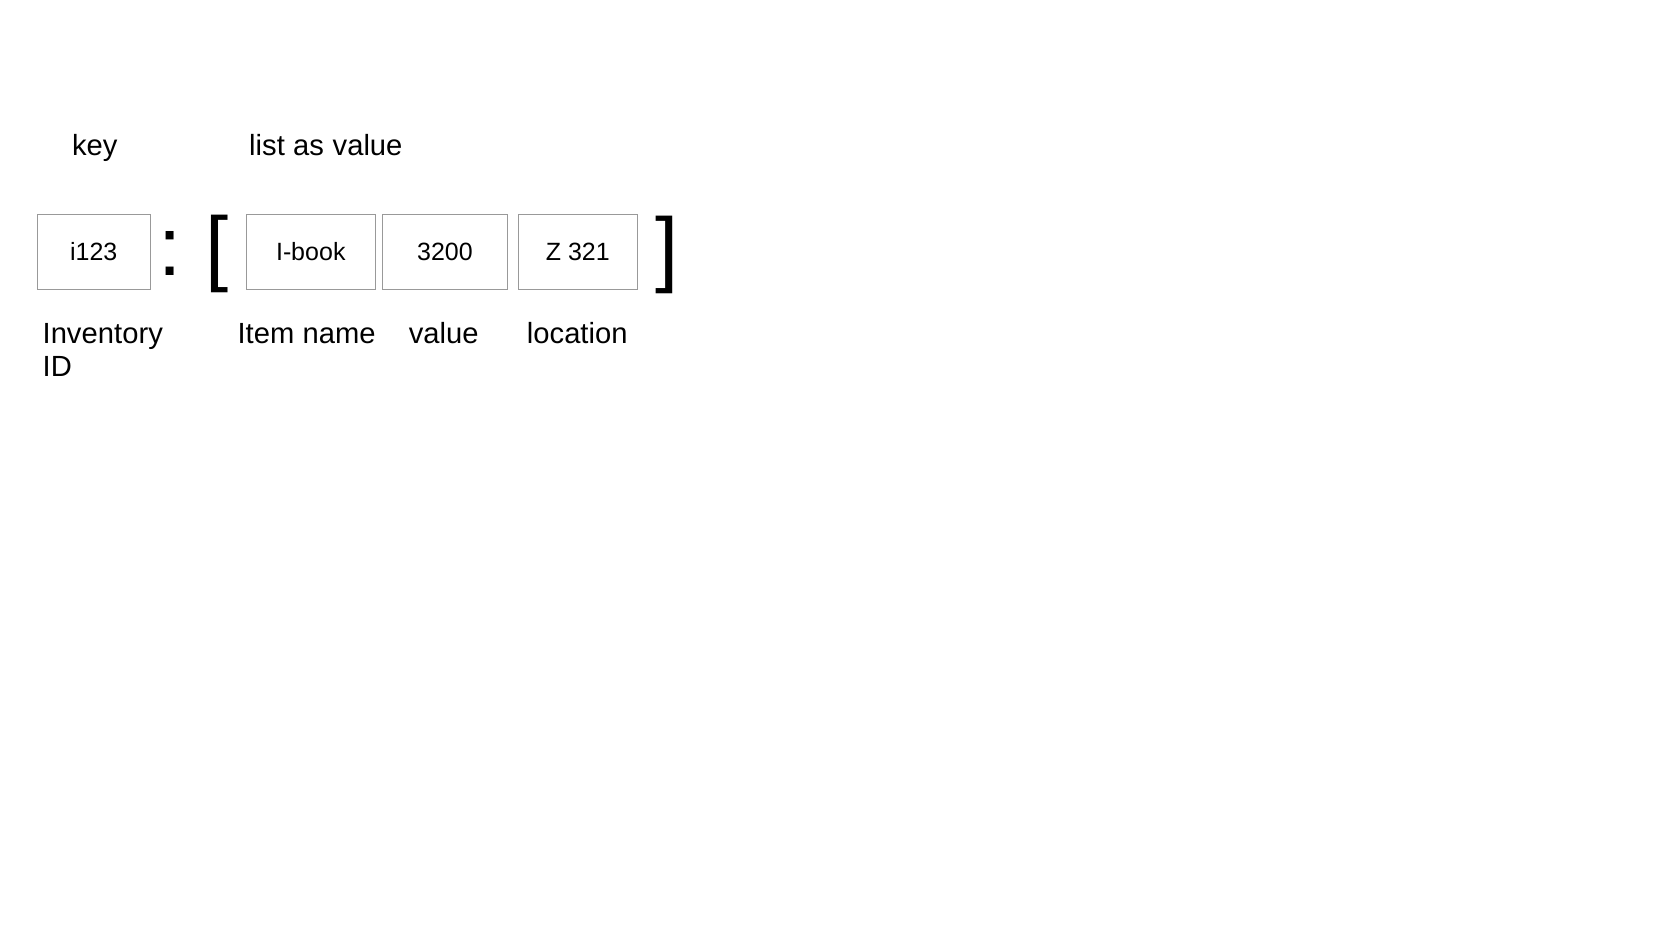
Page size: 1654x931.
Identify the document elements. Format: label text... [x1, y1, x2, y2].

text_box Item name [222, 310, 393, 391]
text_box 3200 [382, 214, 508, 290]
text_box i123 [37, 214, 151, 290]
text_box : [ [144, 193, 249, 301]
text_box I-book [249, 214, 376, 290]
text_box value [393, 310, 510, 391]
text_box Inventory ID [27, 310, 188, 391]
text_box Z 321 [518, 214, 638, 290]
text_box ] [640, 202, 716, 302]
text_box list as value [234, 121, 721, 202]
text_box location [512, 310, 714, 391]
text_box key [57, 121, 208, 197]
